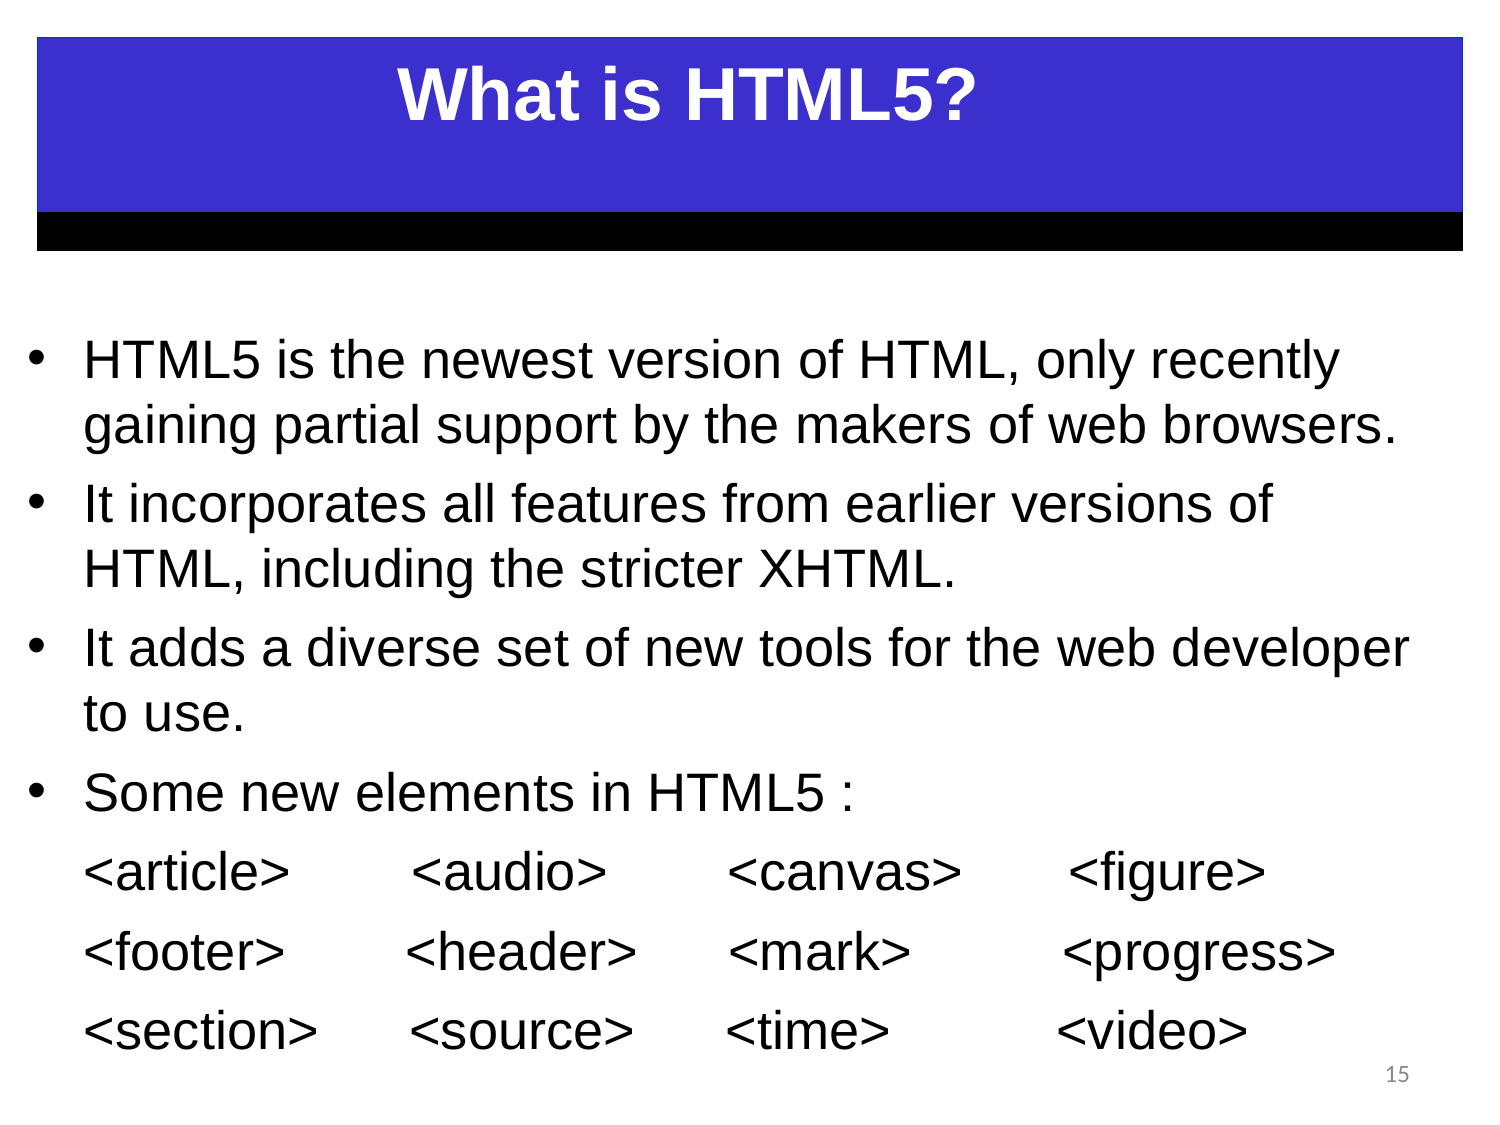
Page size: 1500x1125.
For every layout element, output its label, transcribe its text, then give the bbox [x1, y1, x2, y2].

list HTML5 is the newest version of HTML, only recently gaining partial support by the makers of web browsers. It incorporates all features from earlier versions of HTML, including the stricter XHTML. It adds a diverse set of new tools for the web developer to use. Some new elements in HTML5 : <article> <audio> <canvas> <figure> <footer> <header> <mark> <progress> <section> <source> <time> <video> [12, 241, 1450, 1014]
list What is HTML5? [50, 37, 1450, 213]
text_box <number> [1074, 1042, 1426, 1103]
